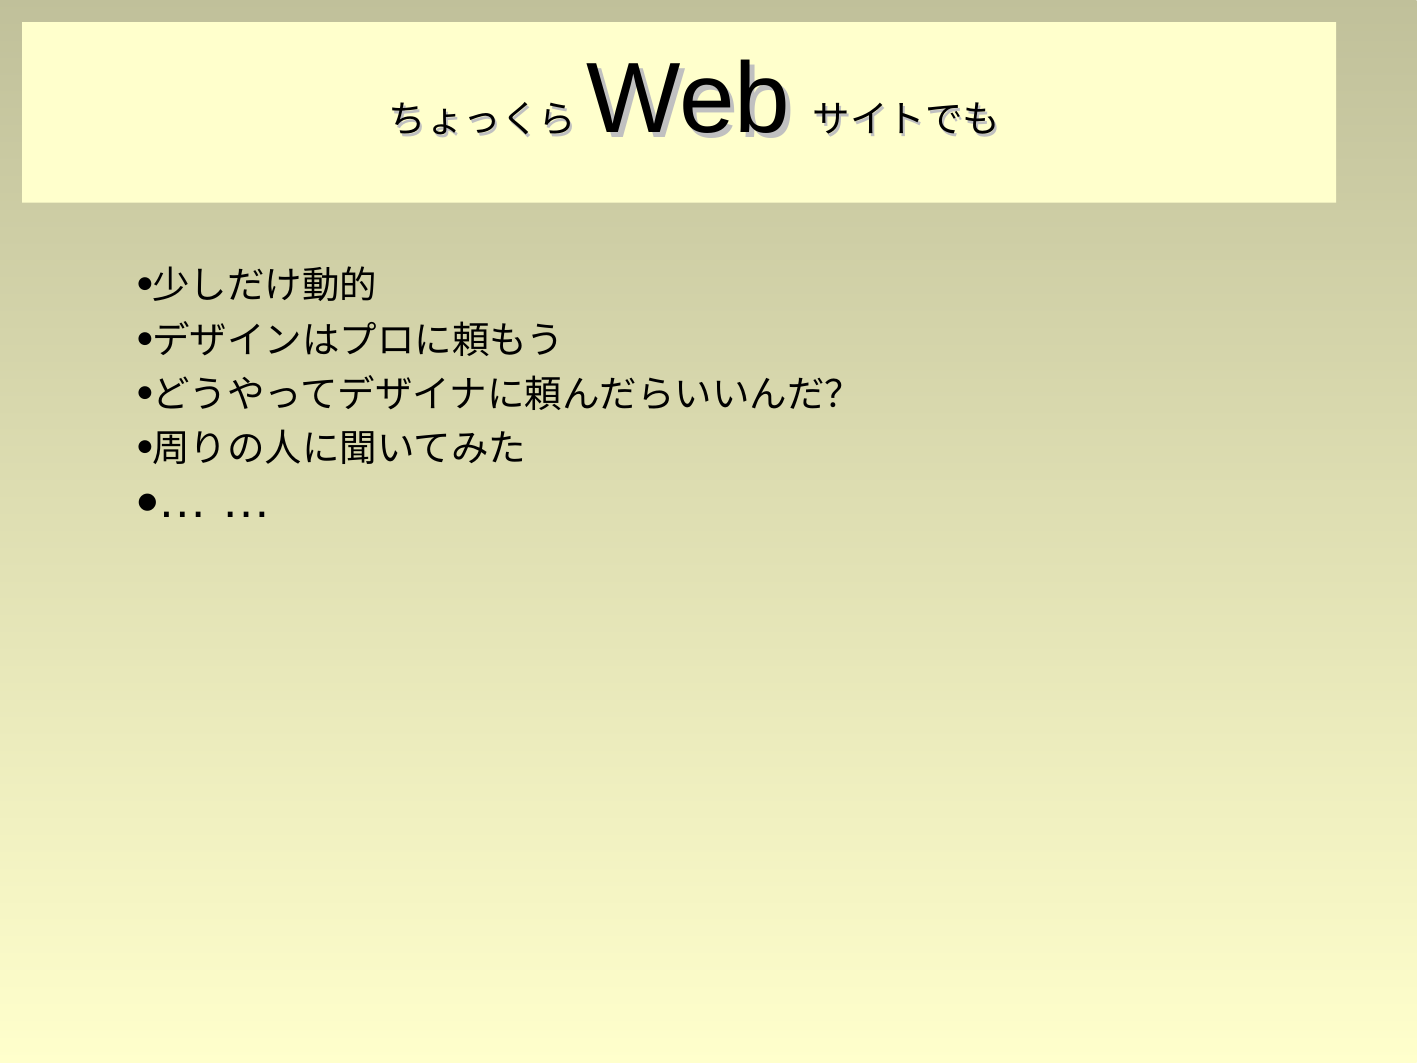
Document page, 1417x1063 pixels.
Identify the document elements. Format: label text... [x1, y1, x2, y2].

text_box [22, 22, 1337, 203]
text_box 少しだけ動的 デザインはプロに頼もう どうやってデザイナに頼んだらいいんだ？ 周りの人に聞いてみた … … [122, 247, 1207, 965]
text_box ちょっくらWebサイトでも [23, 35, 1366, 181]
